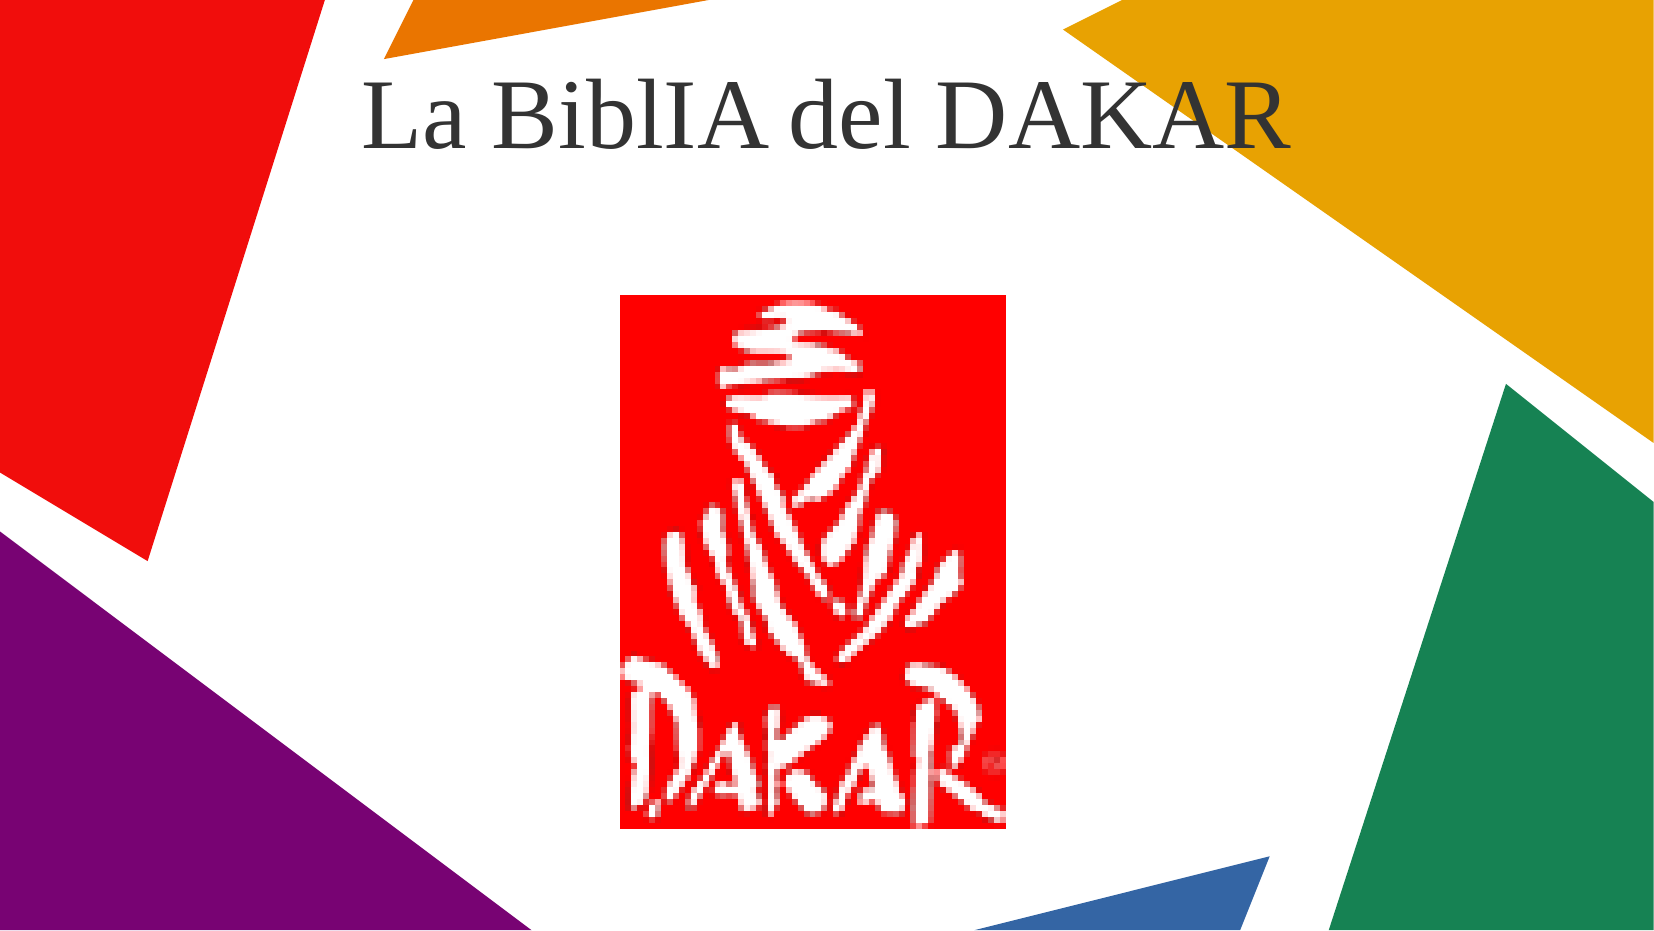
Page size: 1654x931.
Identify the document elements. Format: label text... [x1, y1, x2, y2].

title La BiblIA del DAKAR [82, 37, 1571, 193]
picture [620, 295, 1006, 830]
